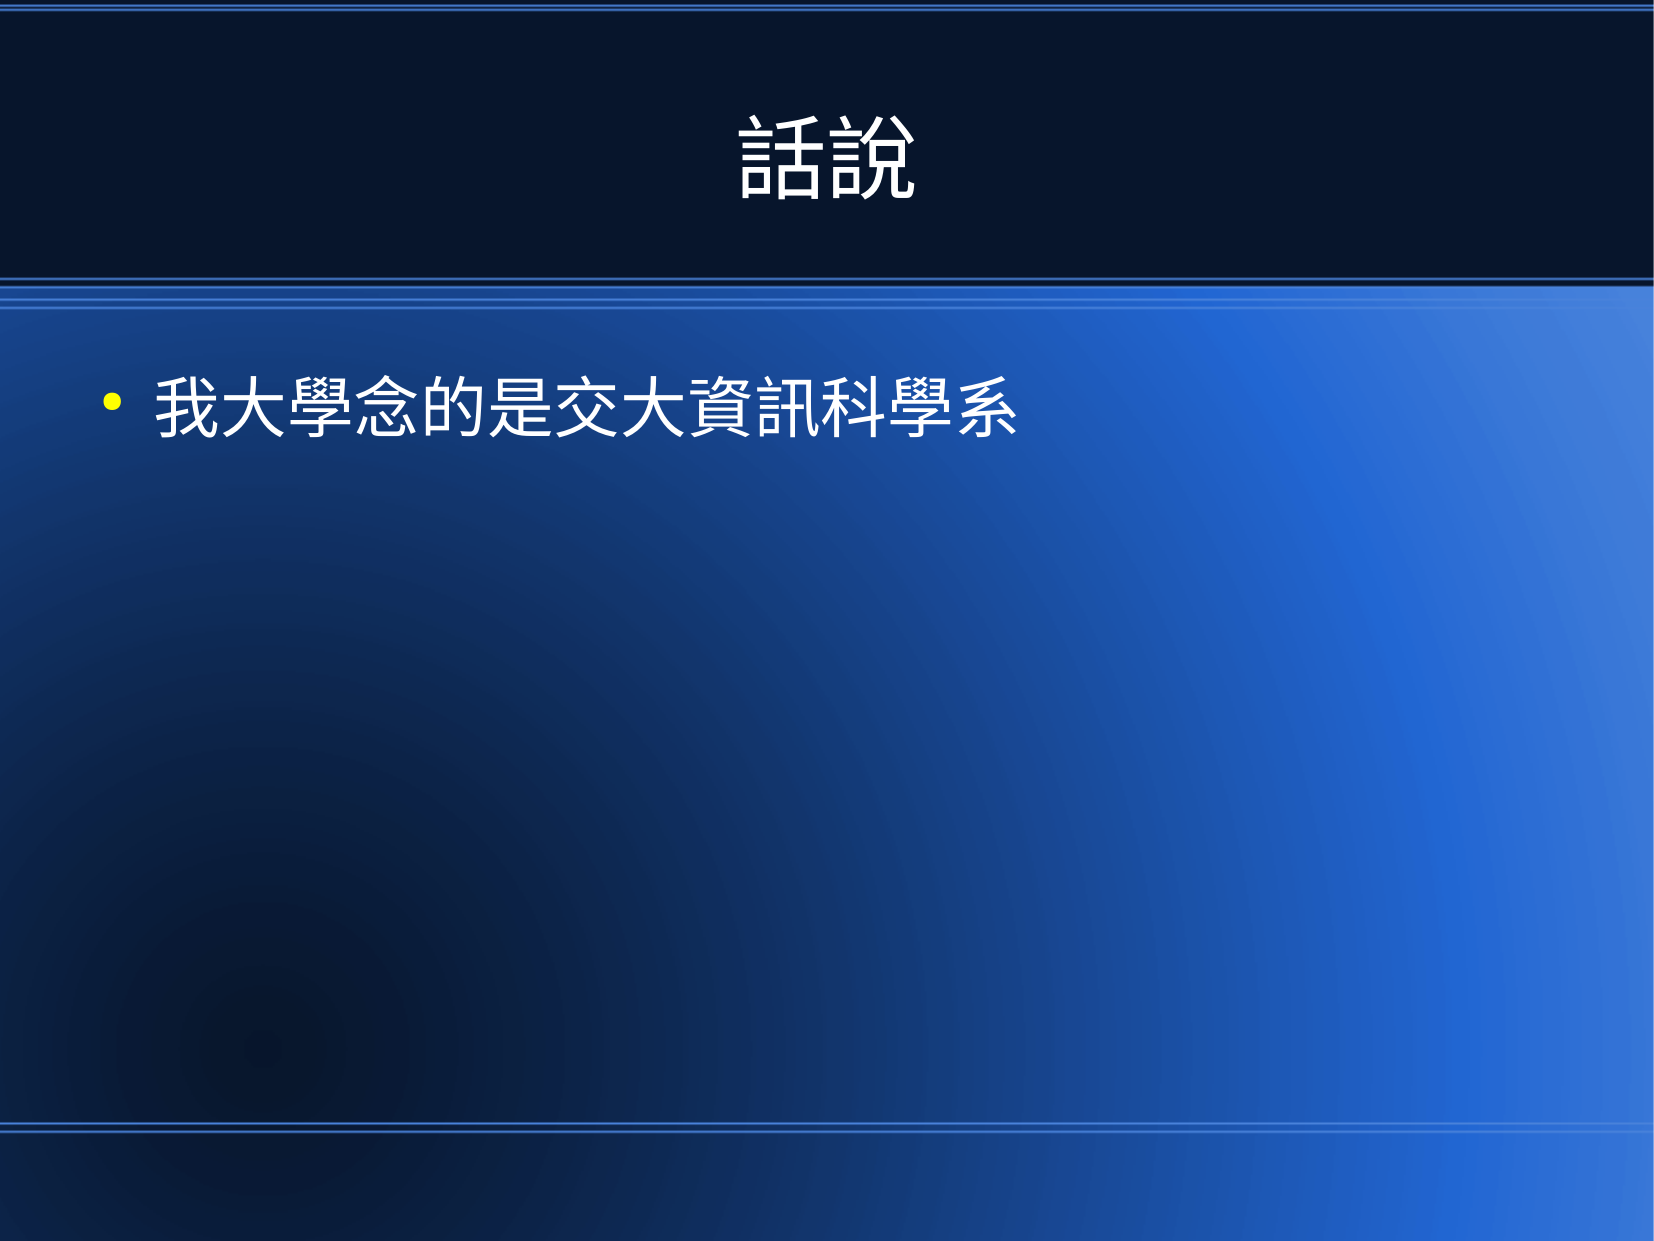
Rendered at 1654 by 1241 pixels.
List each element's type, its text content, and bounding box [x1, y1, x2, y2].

list 我大學念的是交大資訊科學系 [82, 355, 1571, 1075]
picture [0, 0, 1654, 1241]
title 話說 [82, 49, 1571, 257]
